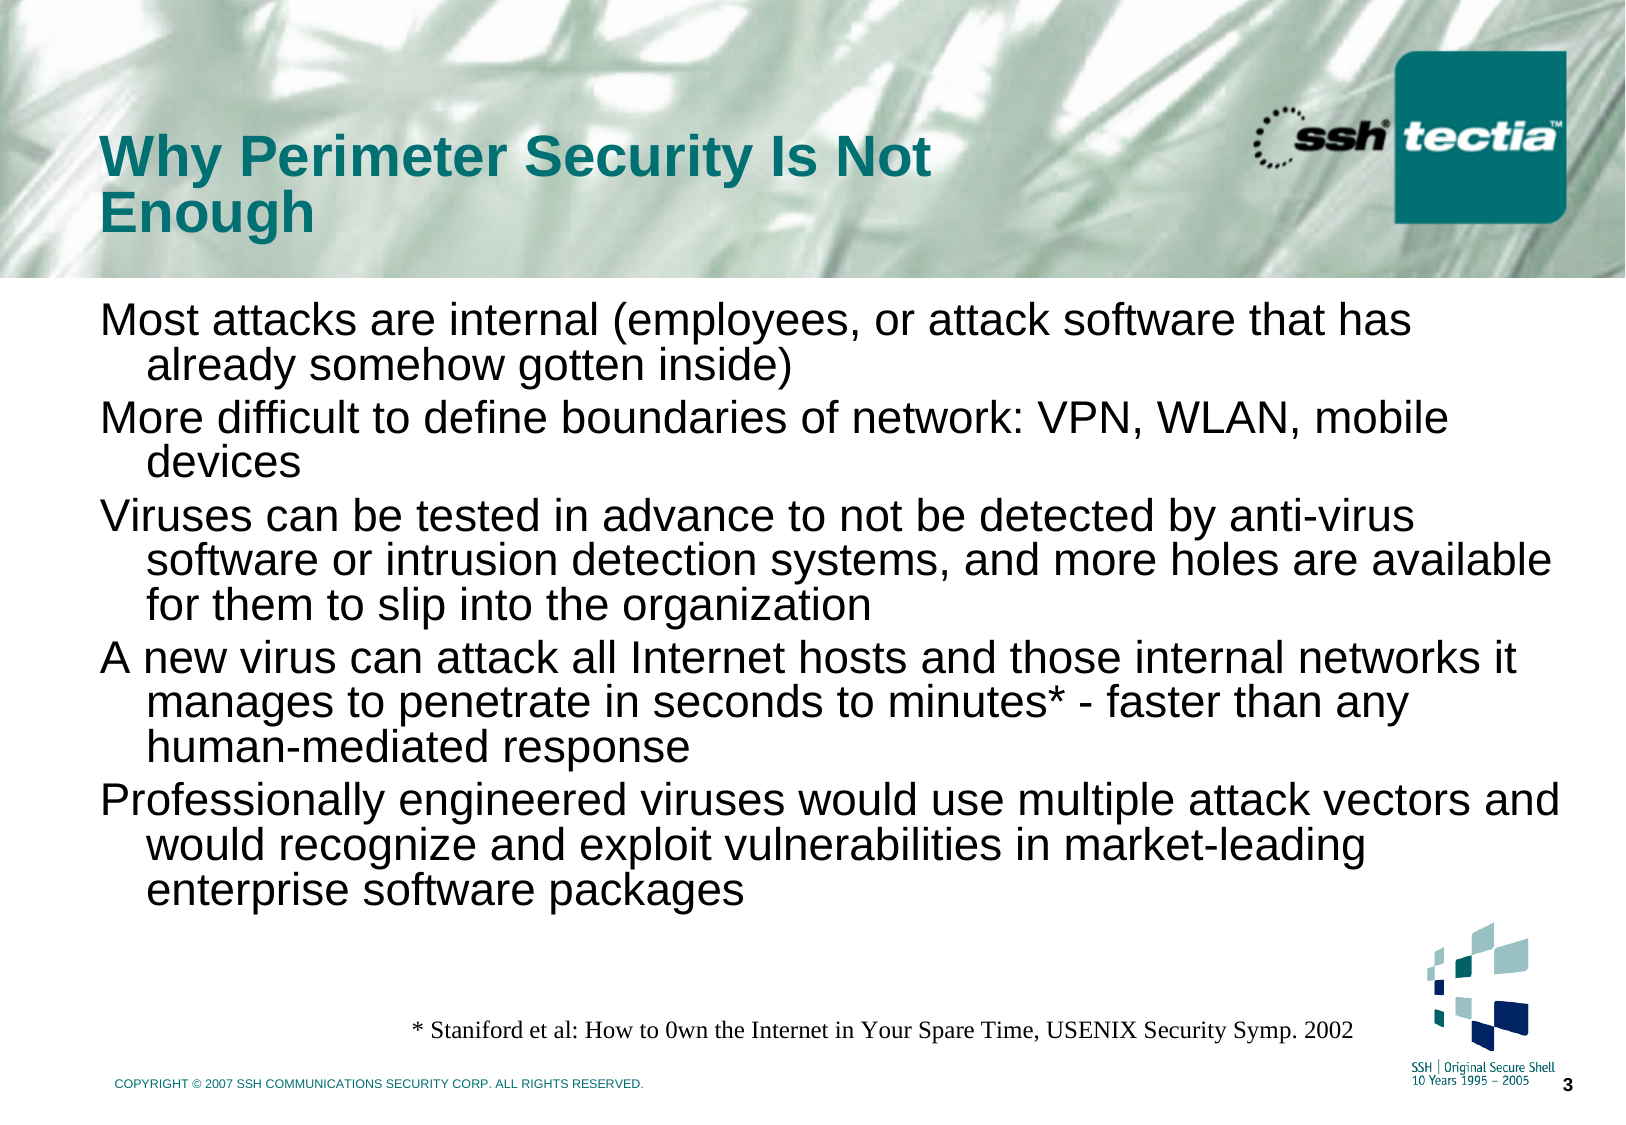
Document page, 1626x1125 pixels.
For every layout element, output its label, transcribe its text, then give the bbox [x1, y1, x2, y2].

title Why Perimeter Security Is Not Enough [99, 99, 1088, 276]
list Most attacks are internal (employees, or attack software that has already somehow gotten inside) More difficult to define boundaries of network: VPN, WLAN, mobile devices Viruses can be tested in advance to not be detected by anti-virus software or intrusion detection systems, and more holes are available for them to slip into the organization A new virus can attack all Internet hosts and those internal networks it manages to penetrate in seconds to minutes* - faster than any human-mediated response Professionally engineered viruses would use multiple attack vectors and would recognize and exploit vulnerabilities in market-leading enterprise software packages [99, 299, 1575, 1000]
text_box * Staniford et al: How to 0wn the Internet in Your Spare Time, USENIX Security Symp. 2002 [396, 1012, 1371, 1052]
picture [0, 0, 1626, 278]
